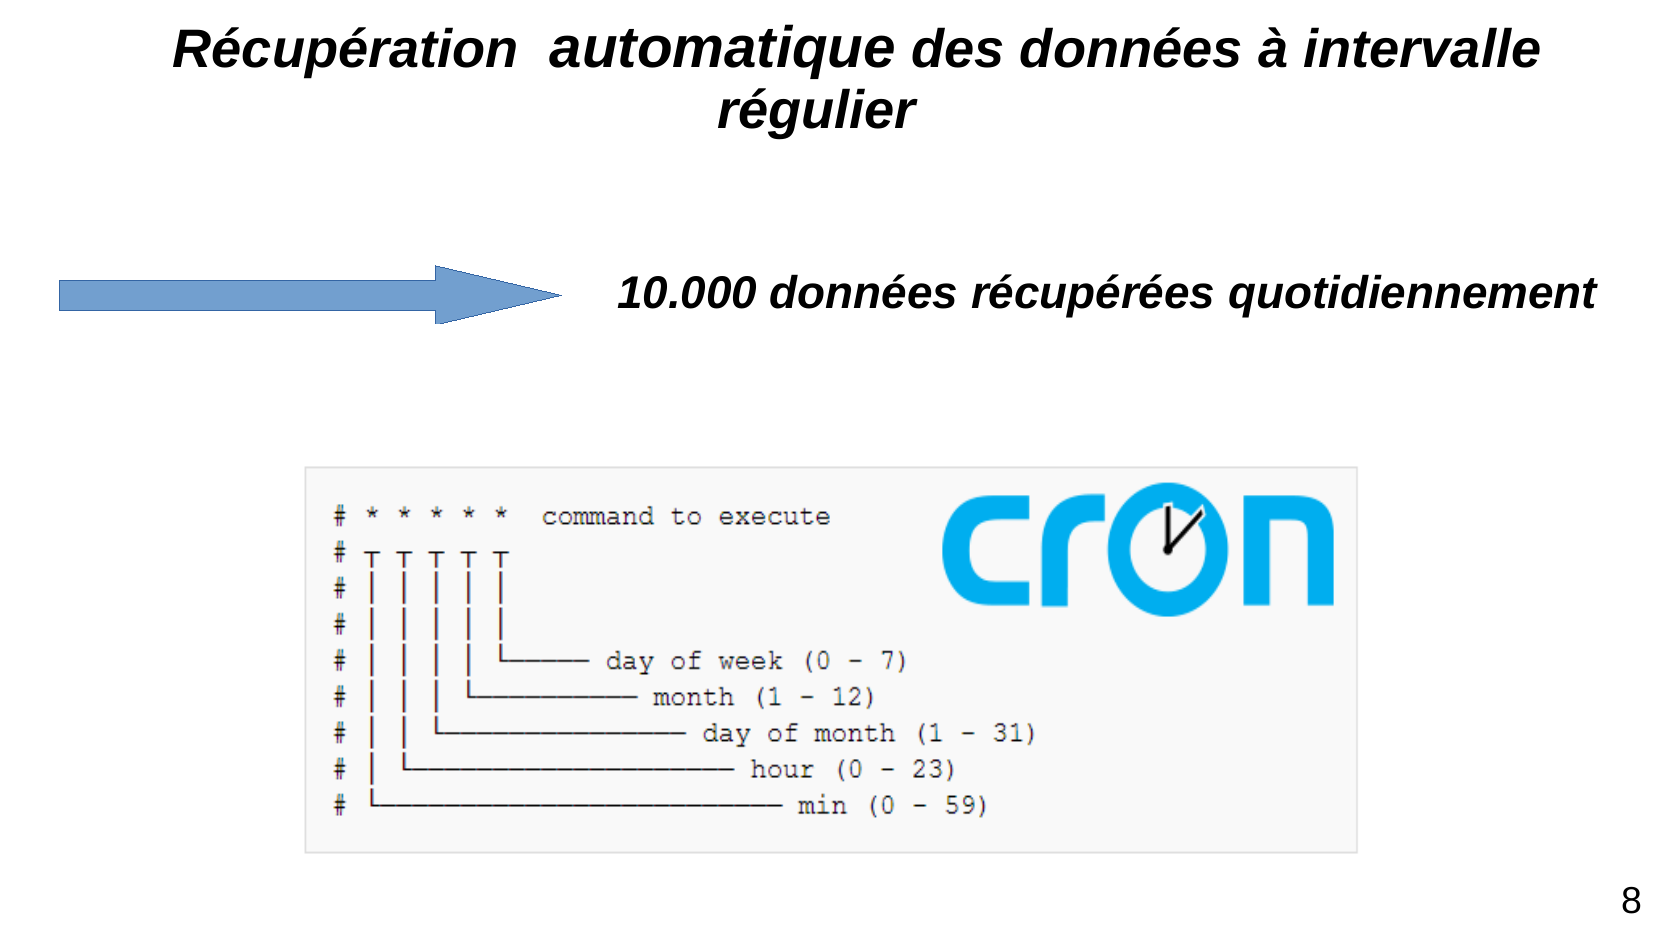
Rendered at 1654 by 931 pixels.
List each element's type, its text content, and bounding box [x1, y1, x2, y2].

text_box Récupération automatique des données à intervalle régulier [3, 7, 1610, 148]
picture [292, 324, 1371, 931]
text_box <numéro> [1606, 871, 1654, 931]
text_box 10.000 données récupérées quotidiennement [602, 259, 1636, 378]
text_box [59, 265, 562, 324]
